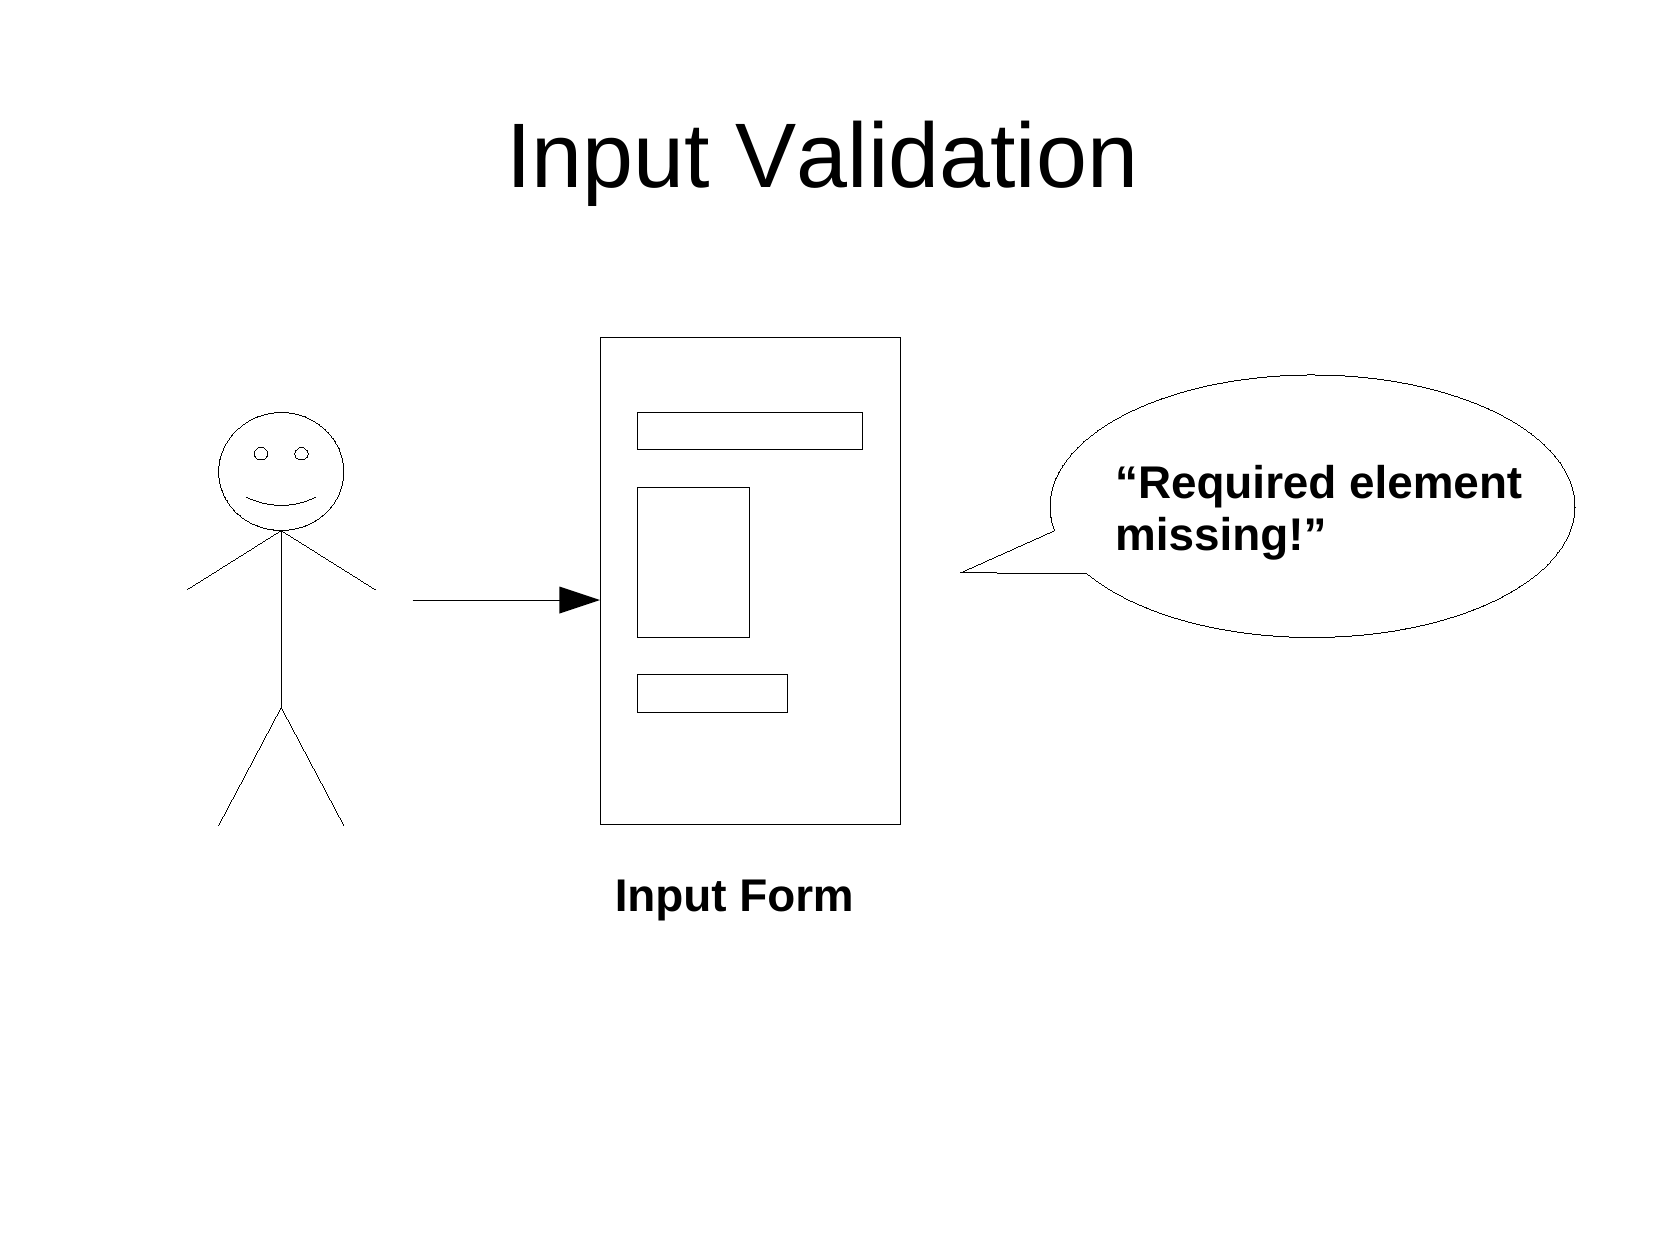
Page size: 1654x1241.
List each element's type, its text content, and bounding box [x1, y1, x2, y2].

title Input Validation [75, 49, 1571, 263]
text_box Input Form [600, 862, 869, 930]
text_box “Required element missing!” [1100, 450, 1538, 570]
